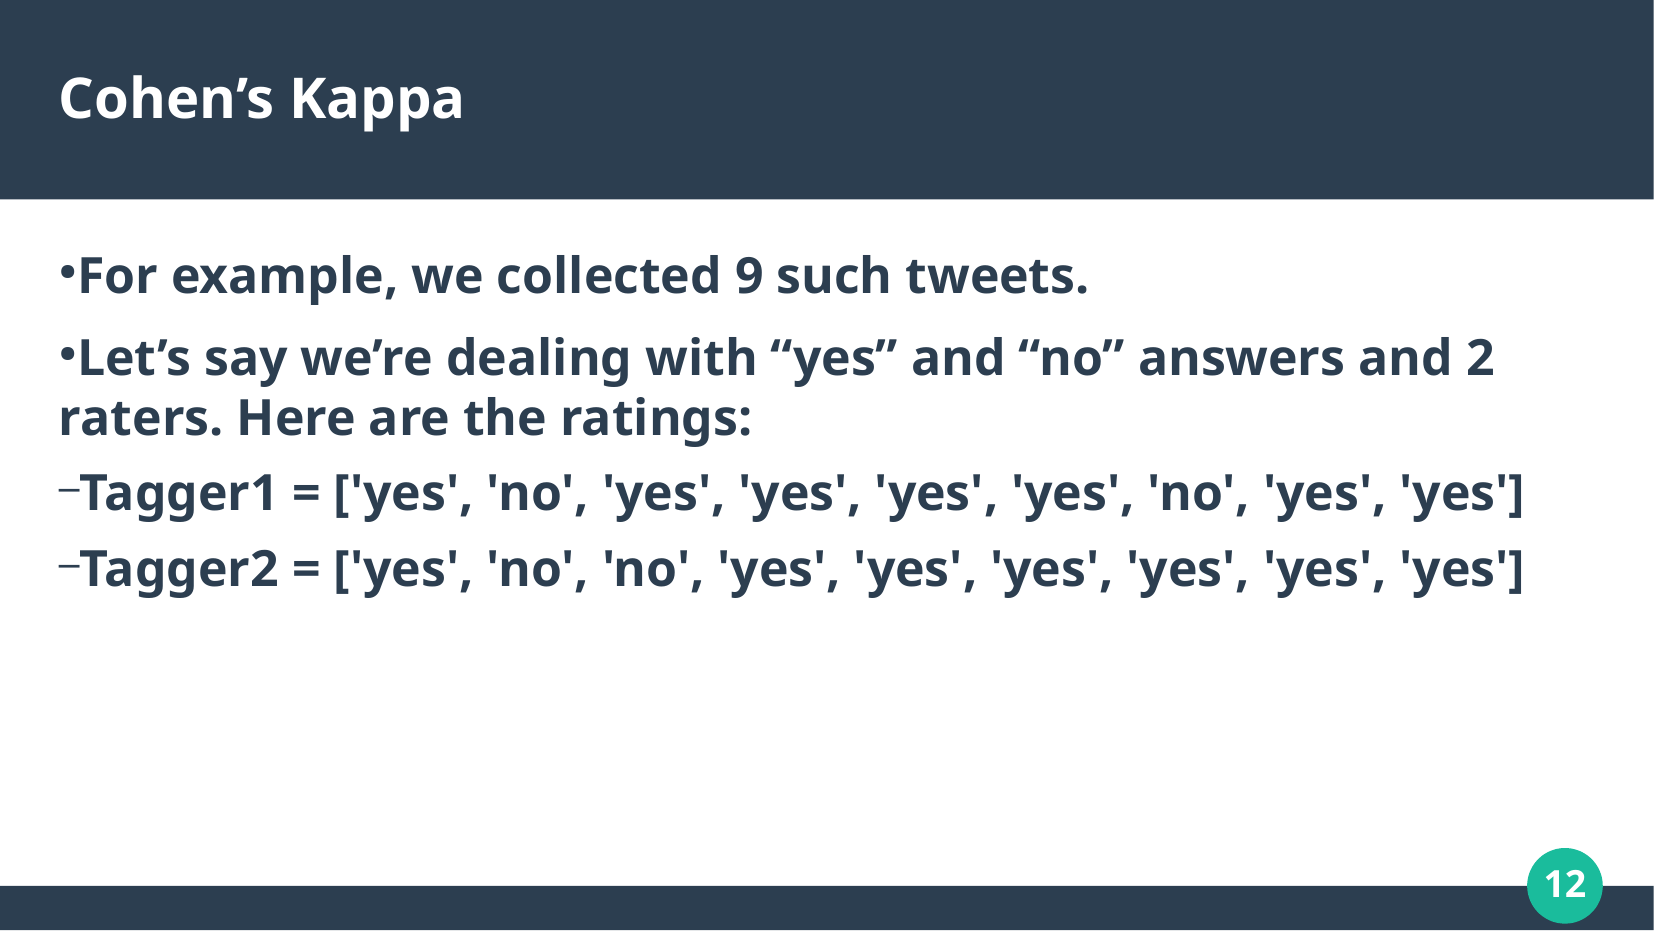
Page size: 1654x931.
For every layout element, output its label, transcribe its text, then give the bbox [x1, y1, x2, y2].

list For example, we collected 9 such tweets. Let’s say we’re dealing with “yes” and “no” answers and 2 raters. Here are the ratings: Tagger1 = ['yes', 'no', 'yes', 'yes', 'yes', 'yes', 'no', 'yes', 'yes'] Tagger2 = ['yes', 'no', 'no', 'yes', 'yes', 'yes', 'yes', 'yes', 'yes'] [59, 243, 1595, 864]
title Cohen’s Kappa [59, 37, 1595, 155]
